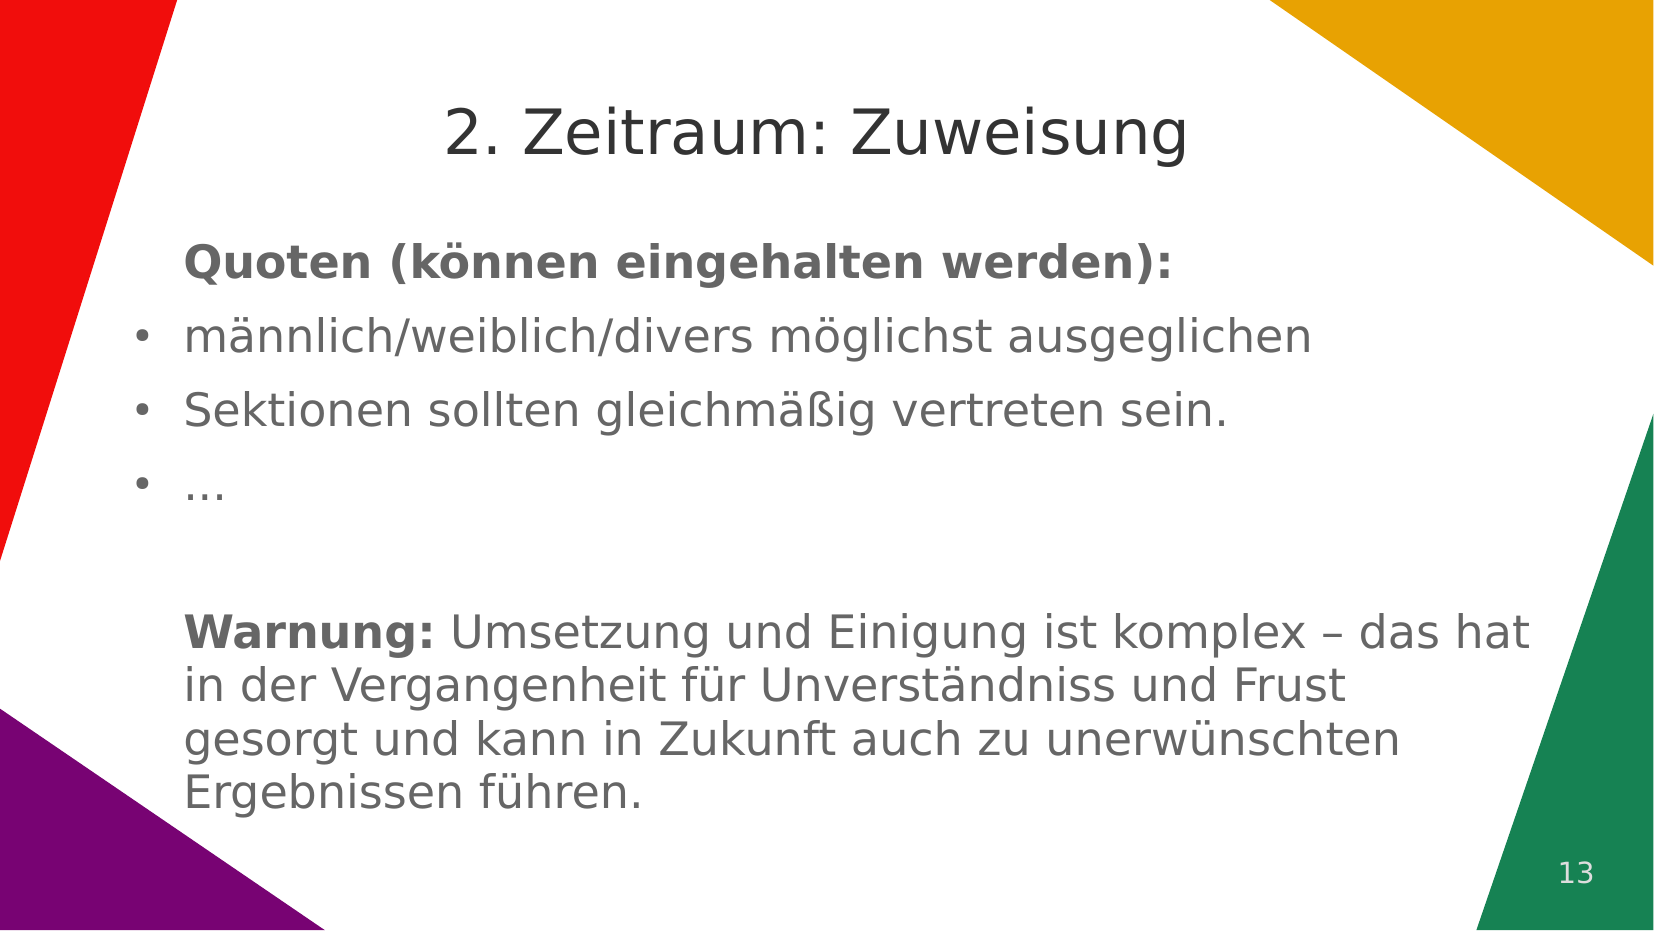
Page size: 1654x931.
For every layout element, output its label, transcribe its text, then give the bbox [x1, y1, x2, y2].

title 2. Zeitraum: Zuweisung [118, 59, 1536, 207]
list Quoten (können eingehalten werden): männlich/weiblich/divers möglichst ausgeglichen Sektionen sollten gleichmäßig vertreten sein. ... Warnung: Umsetzung und Einigung ist komplex – das hat in der Vergangenheit für Unverständniss und Frust gesorgt und kann in Zukunft auch zu unerwünschten Ergebnissen führen. [118, 236, 1536, 827]
